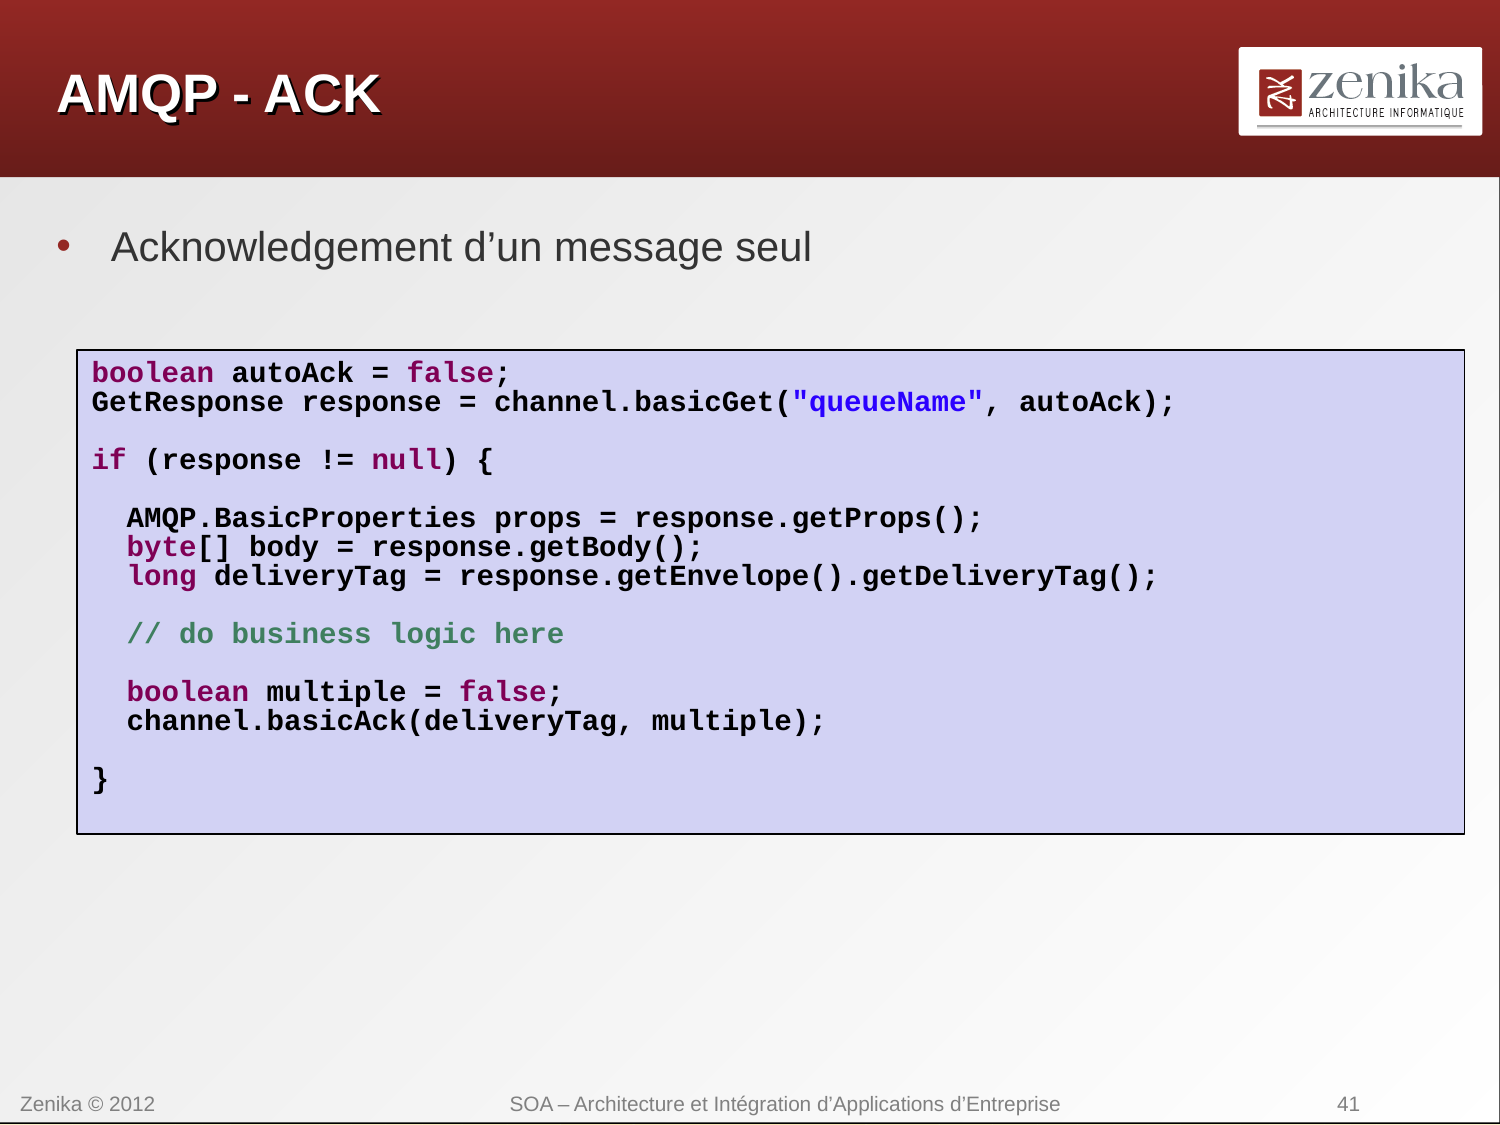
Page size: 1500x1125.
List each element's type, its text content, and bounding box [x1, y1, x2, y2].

text_box boolean autoAck = false; GetResponse response = channel.basicGet("queueName", autoAck); if (response != null) { AMQP.BasicProperties props = response.getProps(); byte[] body = response.getBody(); long deliveryTag = response.getEnvelope().getDeliveryTag(); // do business logic here boolean multiple = false; channel.basicAck(deliveryTag, multiple); } [76, 350, 1465, 835]
text_box AMQP - ACK [41, 16, 1223, 178]
text_box Acknowledgement d’un message seul [41, 221, 1452, 1031]
